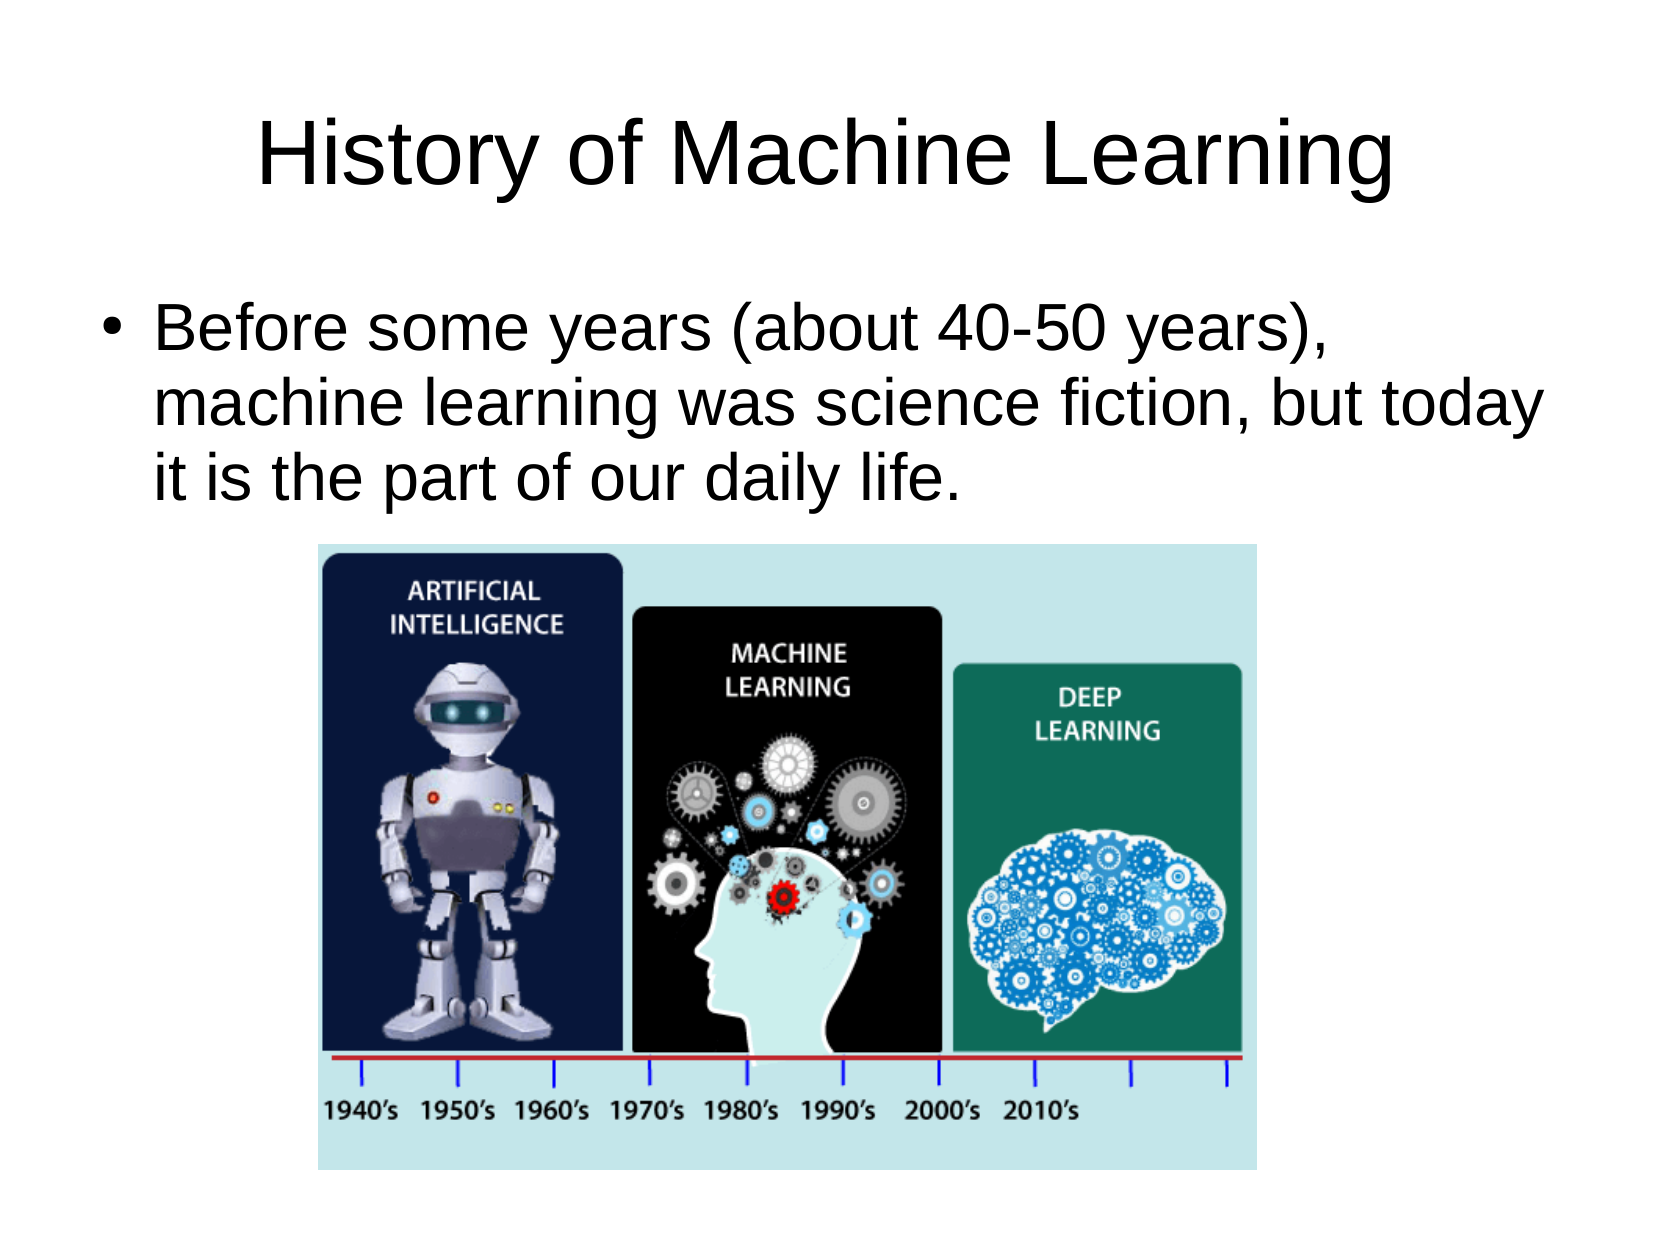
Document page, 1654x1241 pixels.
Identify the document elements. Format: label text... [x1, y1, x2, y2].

list Before some years (about 40-50 years), machine learning was science fiction, but today it is the part of our daily life. [82, 290, 1571, 1010]
picture [318, 544, 1257, 1170]
title History of Machine Learning [82, 49, 1571, 257]
